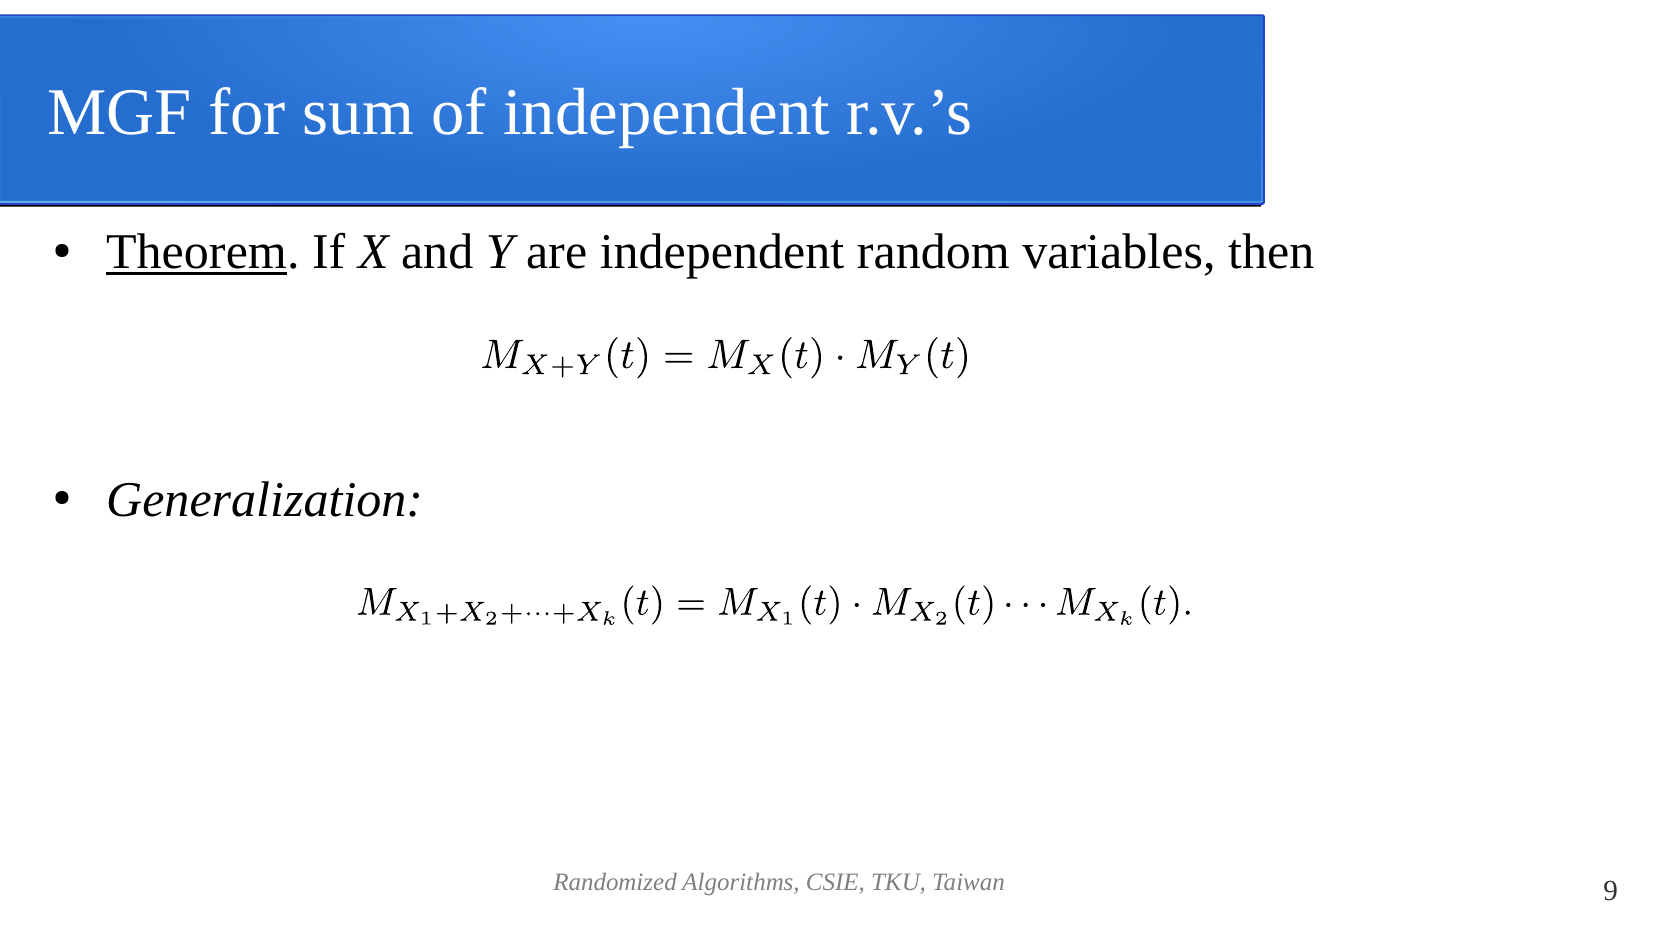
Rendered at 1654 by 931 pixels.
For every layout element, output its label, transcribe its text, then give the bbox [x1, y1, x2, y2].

title MGF for sum of independent r.v.’s [47, 35, 1199, 189]
picture [480, 337, 967, 379]
picture [354, 583, 1192, 627]
list Theorem. If X and Y are independent random variables, then Generalization: [35, 224, 1524, 764]
